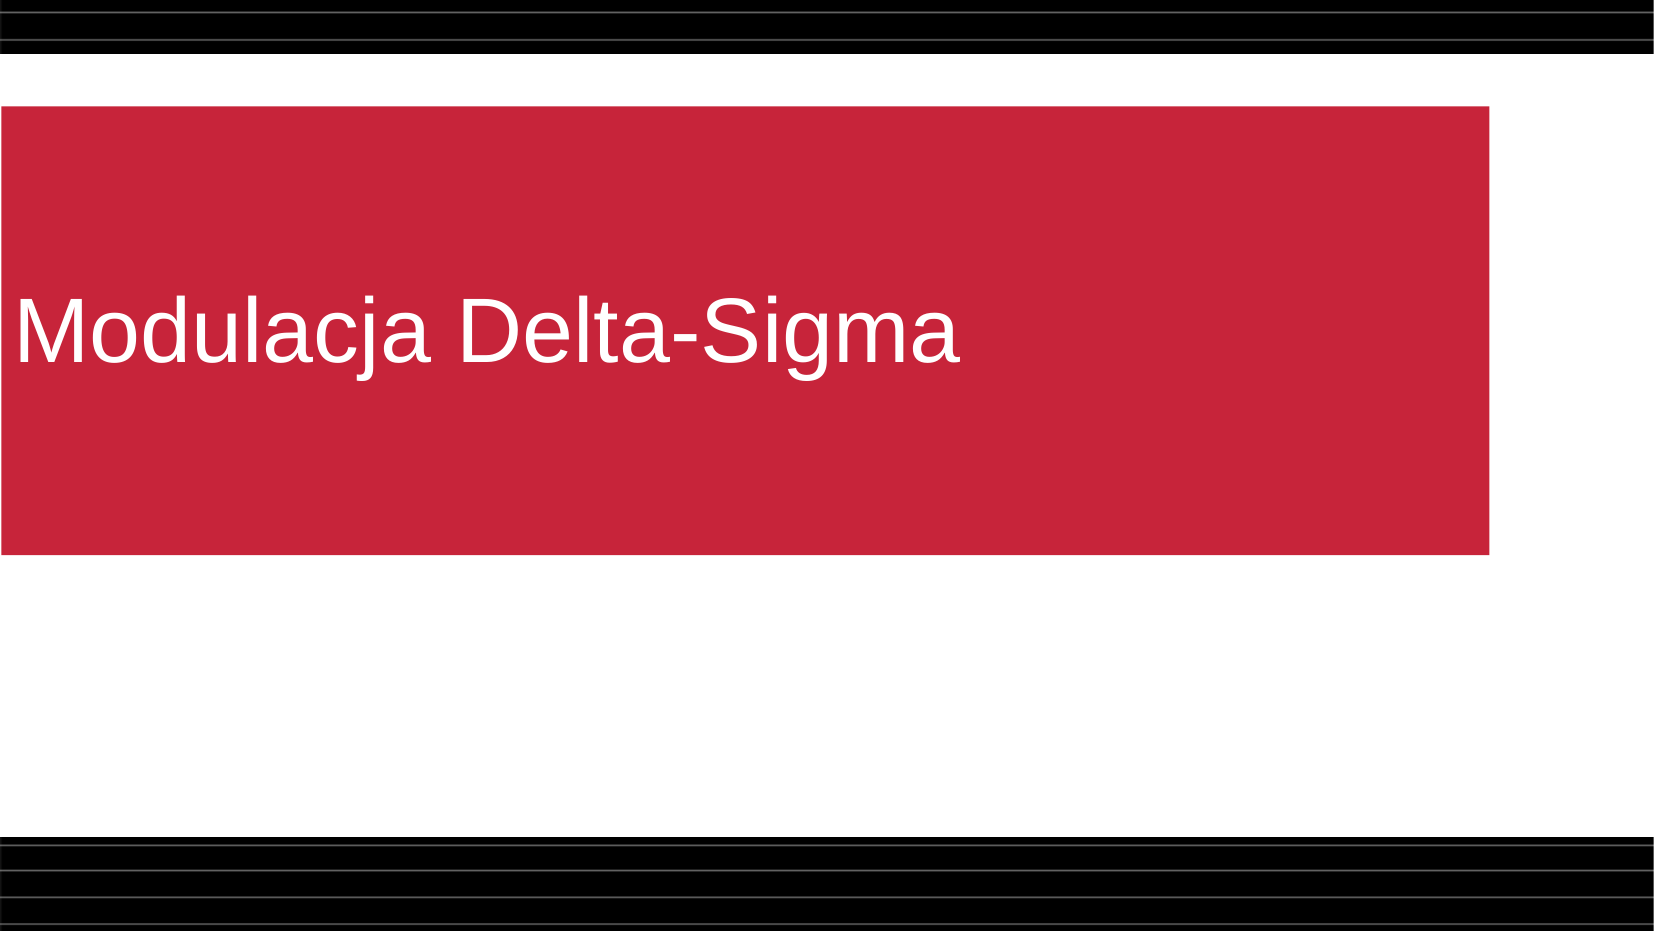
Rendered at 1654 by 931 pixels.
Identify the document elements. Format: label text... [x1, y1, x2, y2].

picture [0, 837, 1654, 931]
picture [0, 0, 1654, 54]
title Modulacja Delta-Sigma [1, 106, 1490, 556]
